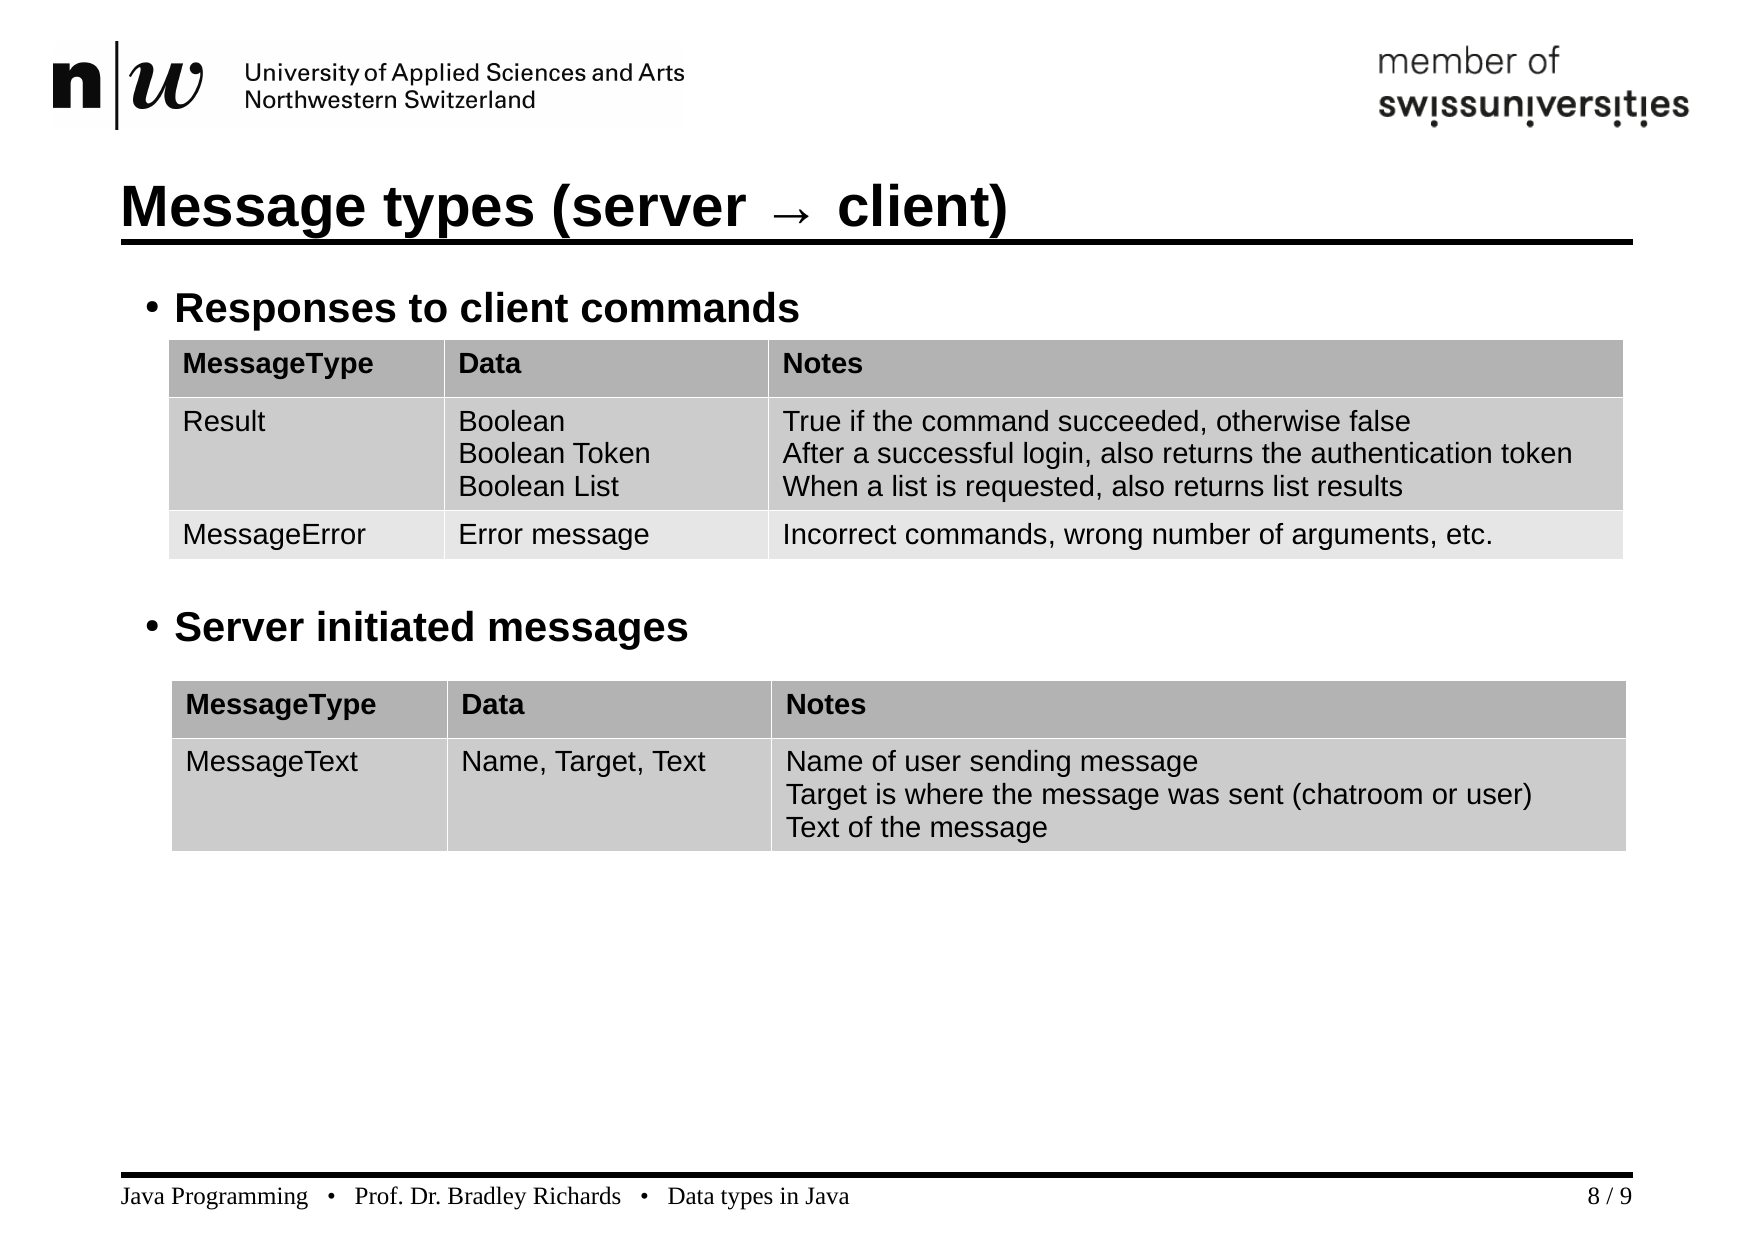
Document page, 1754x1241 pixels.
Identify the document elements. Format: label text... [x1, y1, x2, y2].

table_header Notes [772, 681, 1626, 738]
table_cell True if the command succeeded, otherwise false After a successful login, also returns the authentication token When a list is requested, also returns list results [769, 398, 1623, 510]
table_cell Result [169, 398, 444, 510]
table_cell MessageText [172, 739, 447, 851]
picture [53, 41, 684, 130]
table_header MessageType [169, 340, 444, 397]
table_header Data [448, 681, 771, 738]
table_cell Boolean Boolean Token Boolean List [445, 398, 768, 510]
table_cell Incorrect commands, wrong number of arguments, etc. [769, 511, 1623, 559]
table_header MessageType [172, 681, 447, 738]
picture [1376, 41, 1692, 130]
table_header Notes [769, 340, 1623, 397]
table_cell Error message [445, 511, 768, 559]
list Responses to client commands Server initiated messages [121, 277, 1633, 1171]
table_header Data [445, 340, 768, 397]
table_cell Name of user sending message Target is where the message was sent (chatroom or user) Text of the message [772, 739, 1626, 851]
table_cell Name, Target, Text [448, 739, 771, 851]
title Message types (server → client) [120, 173, 1633, 239]
table_cell MessageError [169, 511, 444, 559]
